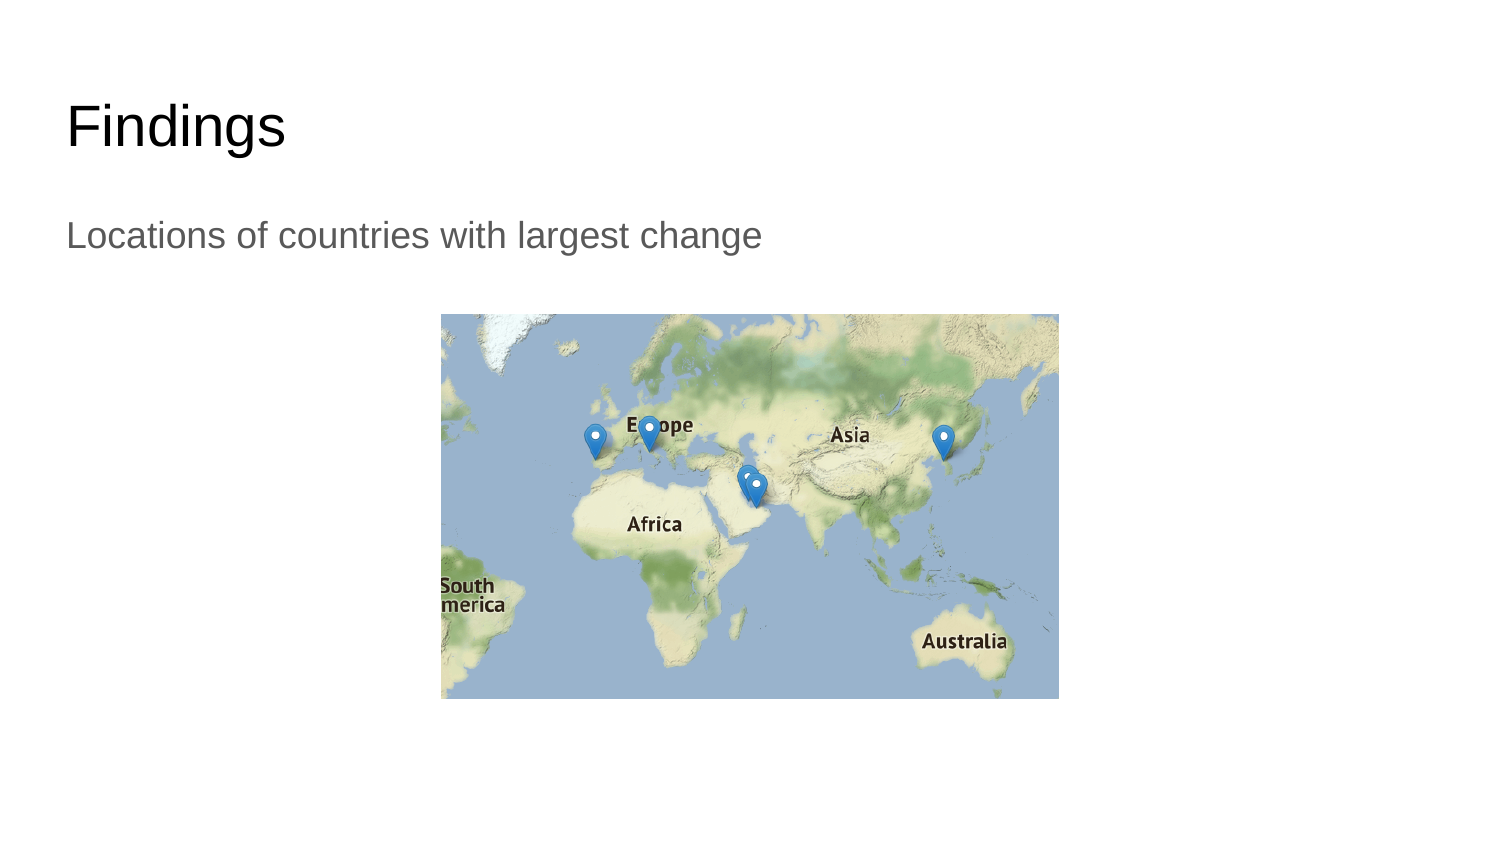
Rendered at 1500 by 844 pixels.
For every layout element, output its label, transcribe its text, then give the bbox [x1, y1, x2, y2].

list Locations of countries with largest change [51, 189, 1449, 750]
title Findings [51, 72, 1449, 167]
picture [441, 314, 1059, 700]
